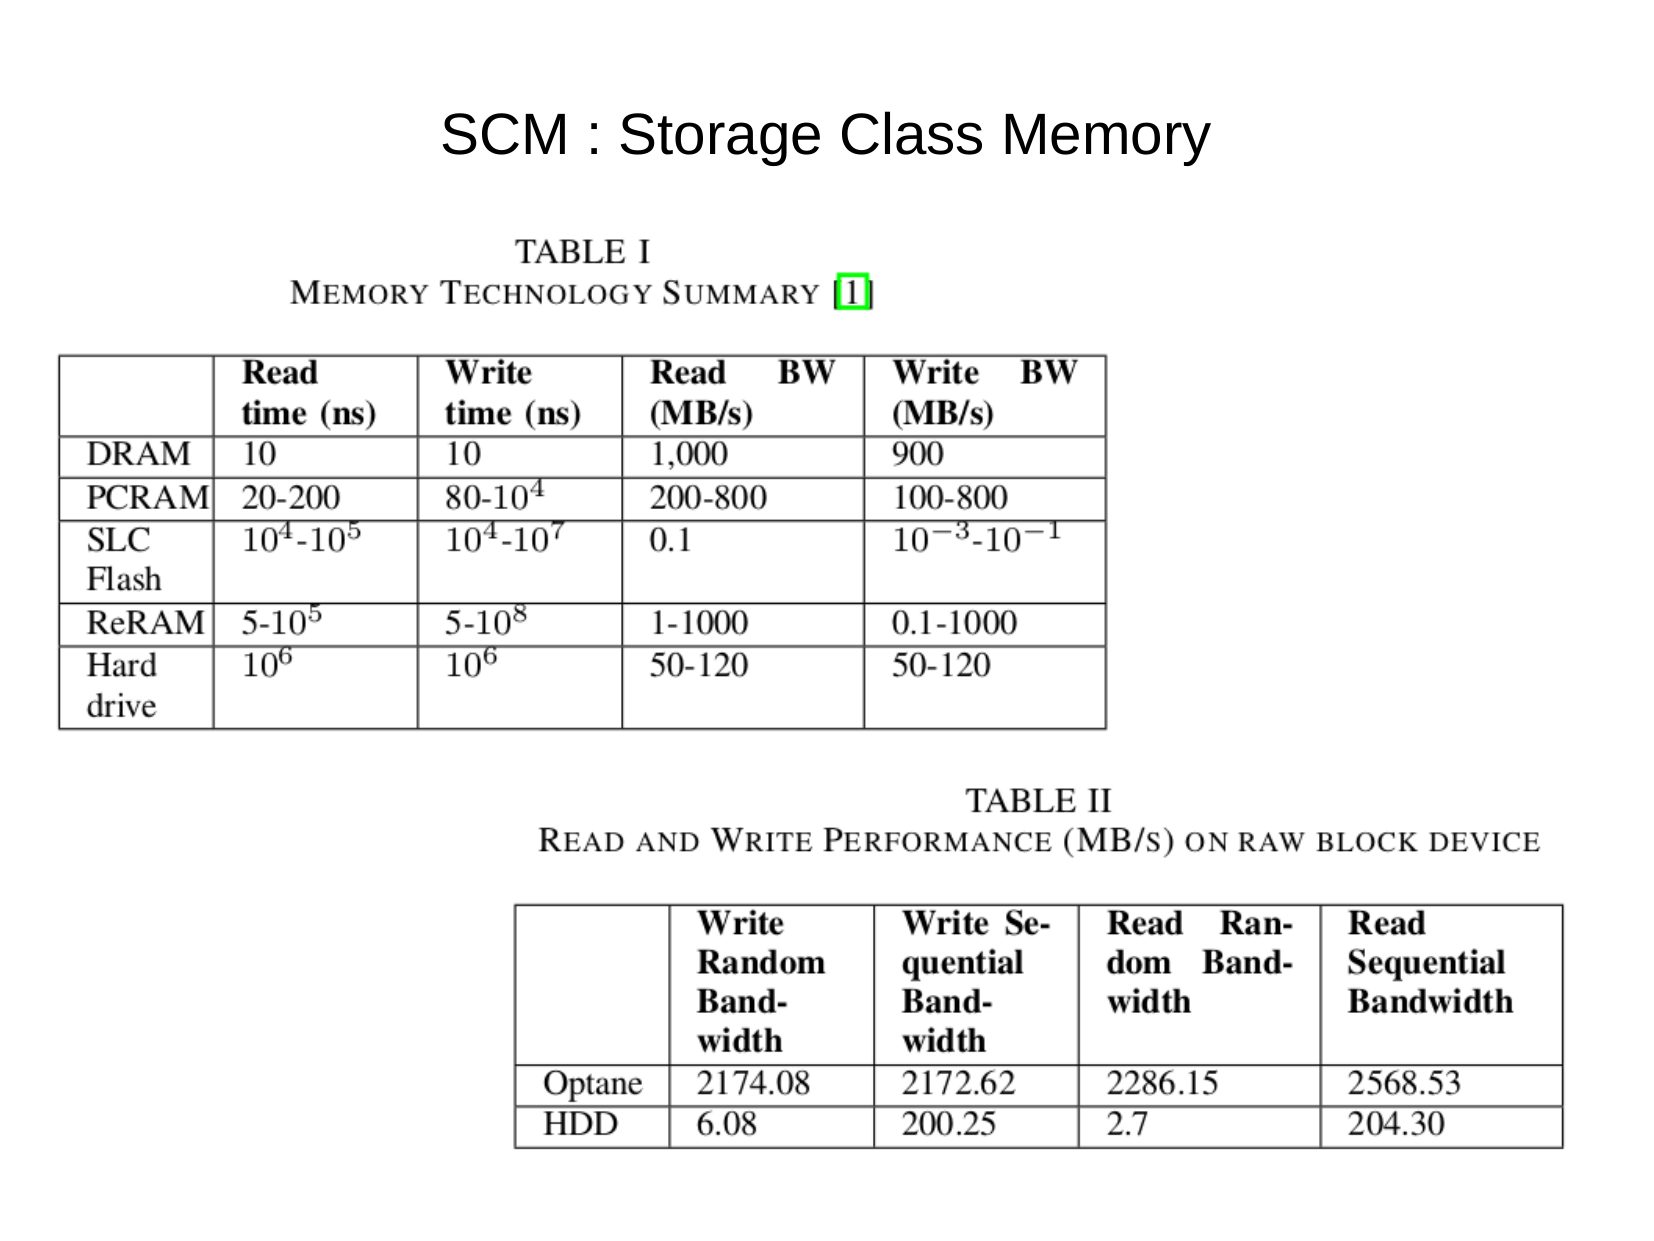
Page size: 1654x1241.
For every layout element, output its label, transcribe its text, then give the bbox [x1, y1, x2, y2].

text_box SCM : Storage Class Memory [426, 94, 1228, 175]
picture [15, 207, 1606, 1179]
